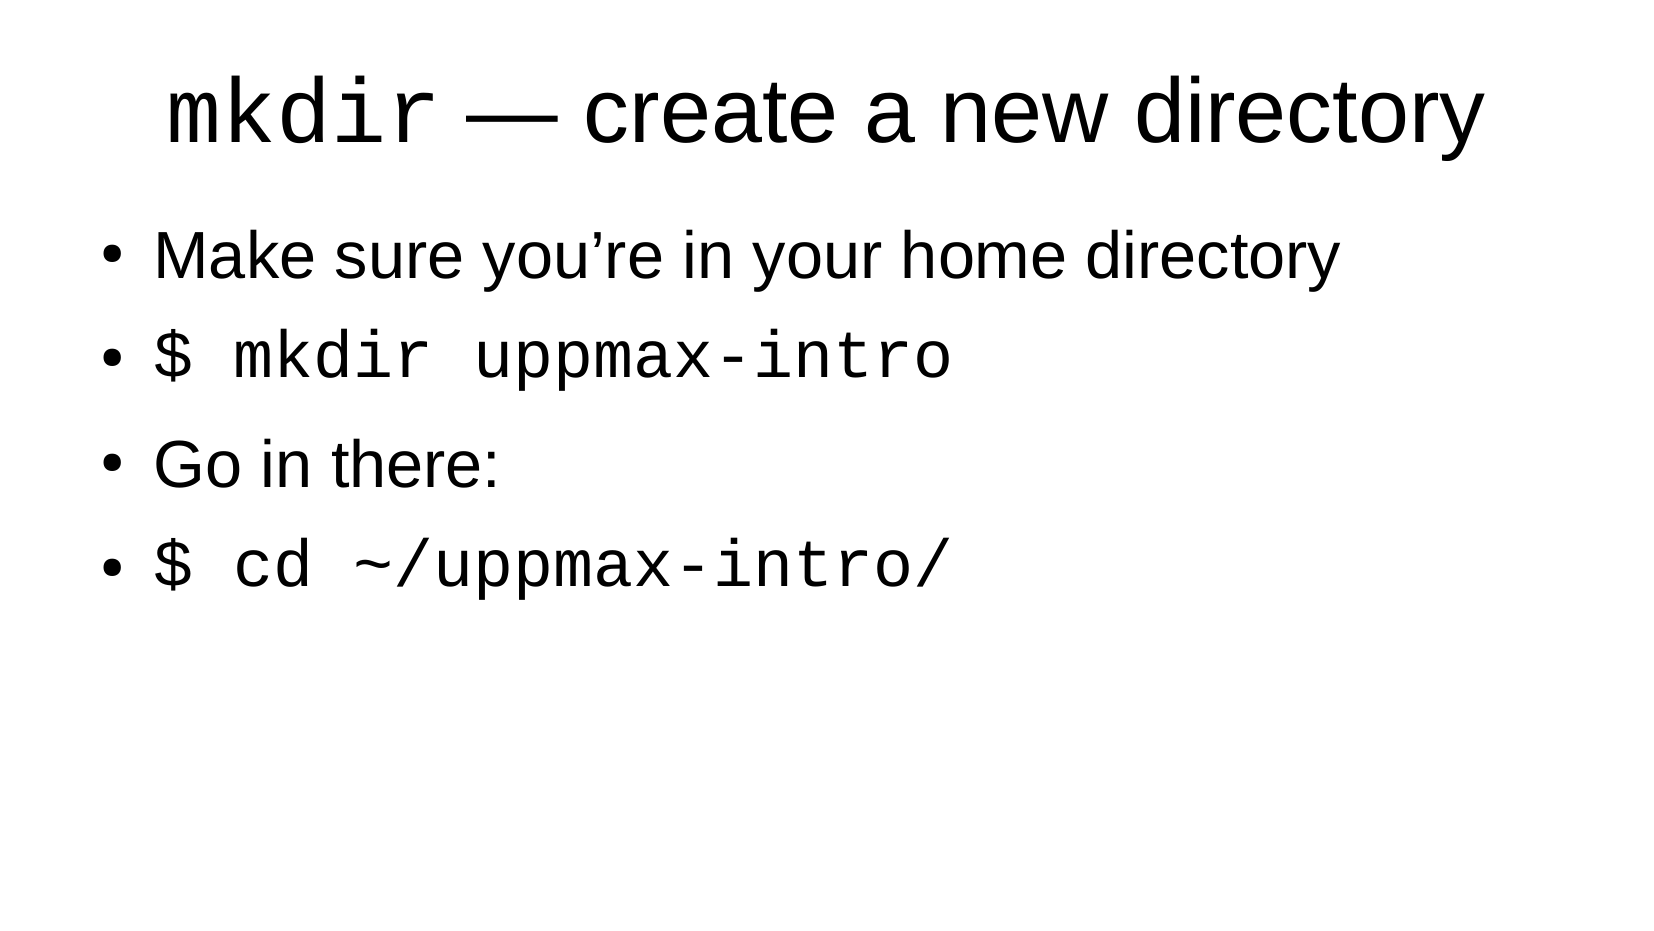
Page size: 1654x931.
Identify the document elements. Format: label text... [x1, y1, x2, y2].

title mkdir — create a new directory [82, 37, 1571, 193]
list Make sure you’re in your home directory $ mkdir uppmax-intro Go in there: $ cd ~/uppmax-intro/ [82, 217, 1571, 758]
